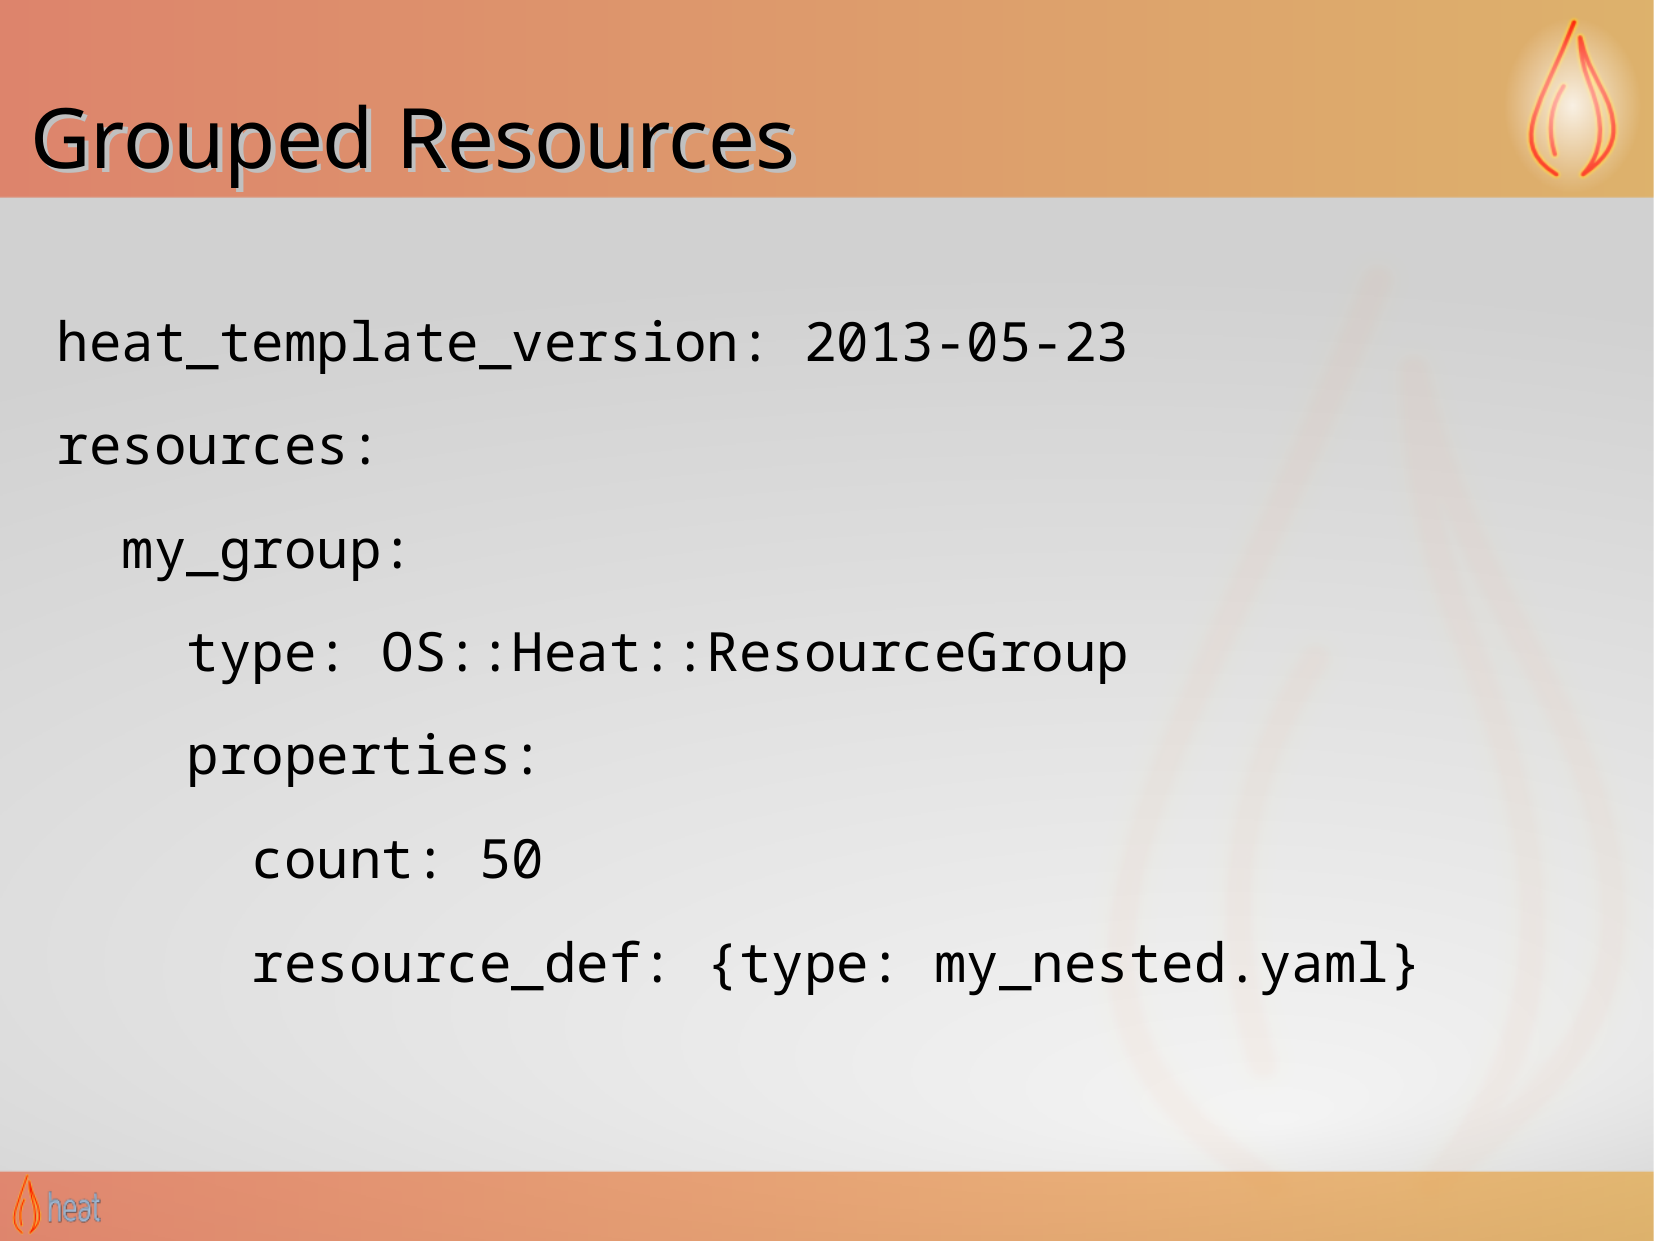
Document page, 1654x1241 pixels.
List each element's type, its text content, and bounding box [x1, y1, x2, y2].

list heat_template_version: 2013-05-23 resources: my_group: type: OS::Heat::ResourceGroup properties: count: 50 resource_def: {type: my_nested.yaml} [56, 199, 1546, 1156]
picture [0, 0, 1654, 1241]
title Grouped Resources [30, 23, 1606, 249]
